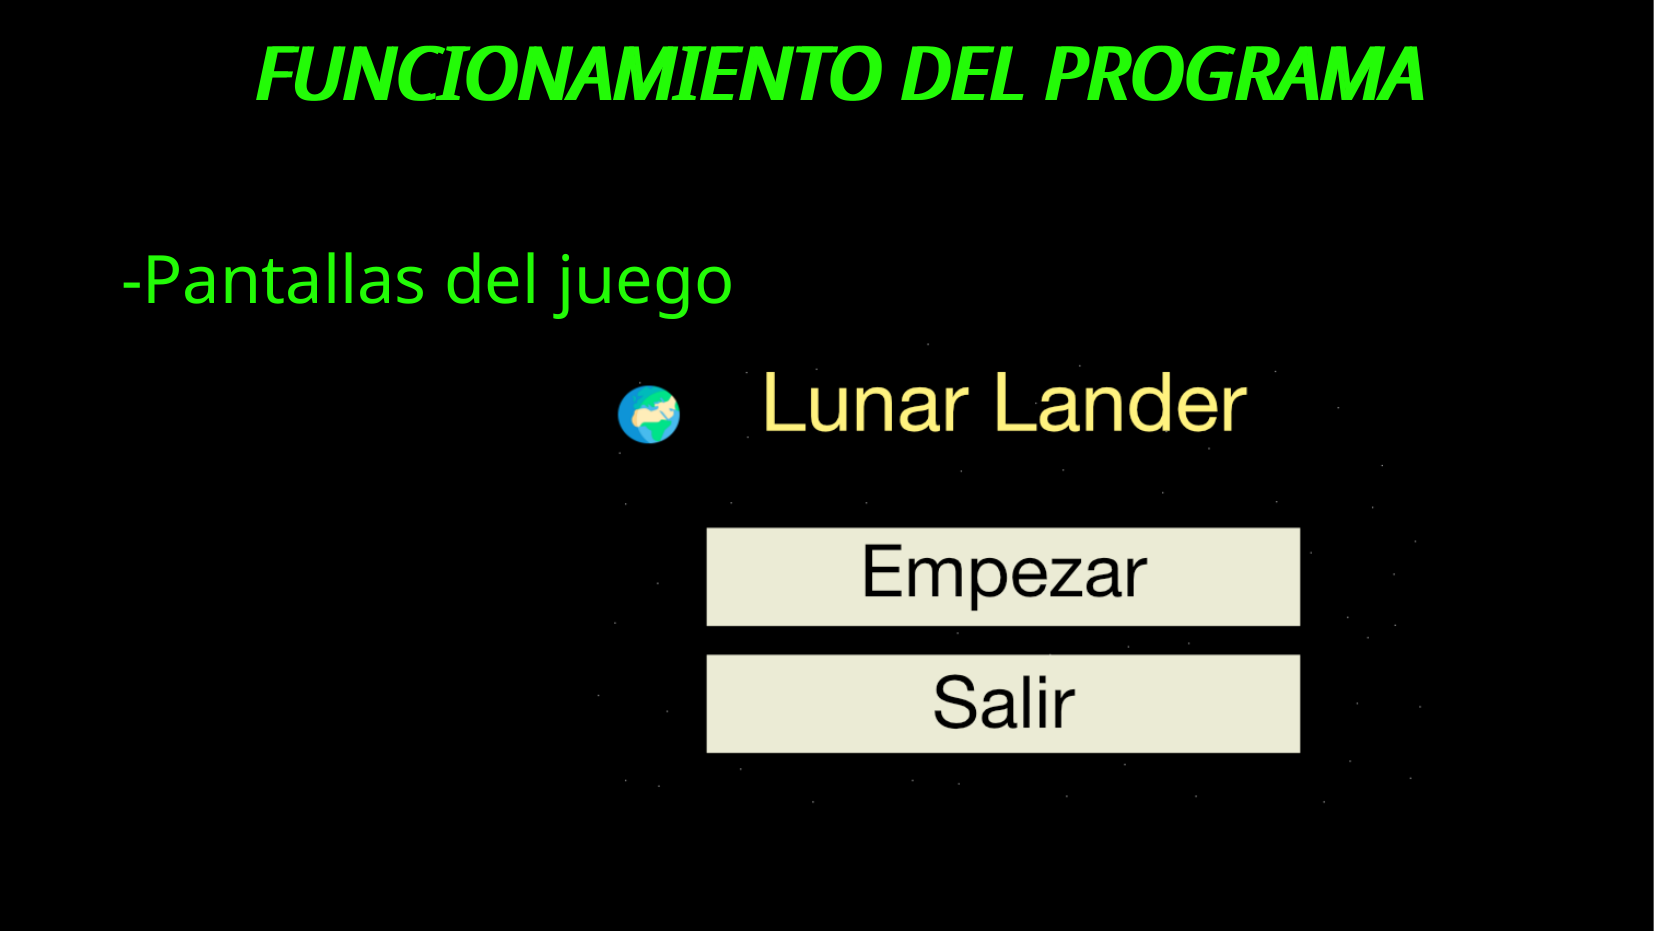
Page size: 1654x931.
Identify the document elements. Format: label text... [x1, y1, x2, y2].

picture [0, 0, 1654, 931]
text_box -Pantallas del juego [106, 224, 875, 311]
text_box FUNCIONAMIENTO DEL PROGRAMA [335, 13, 1352, 190]
